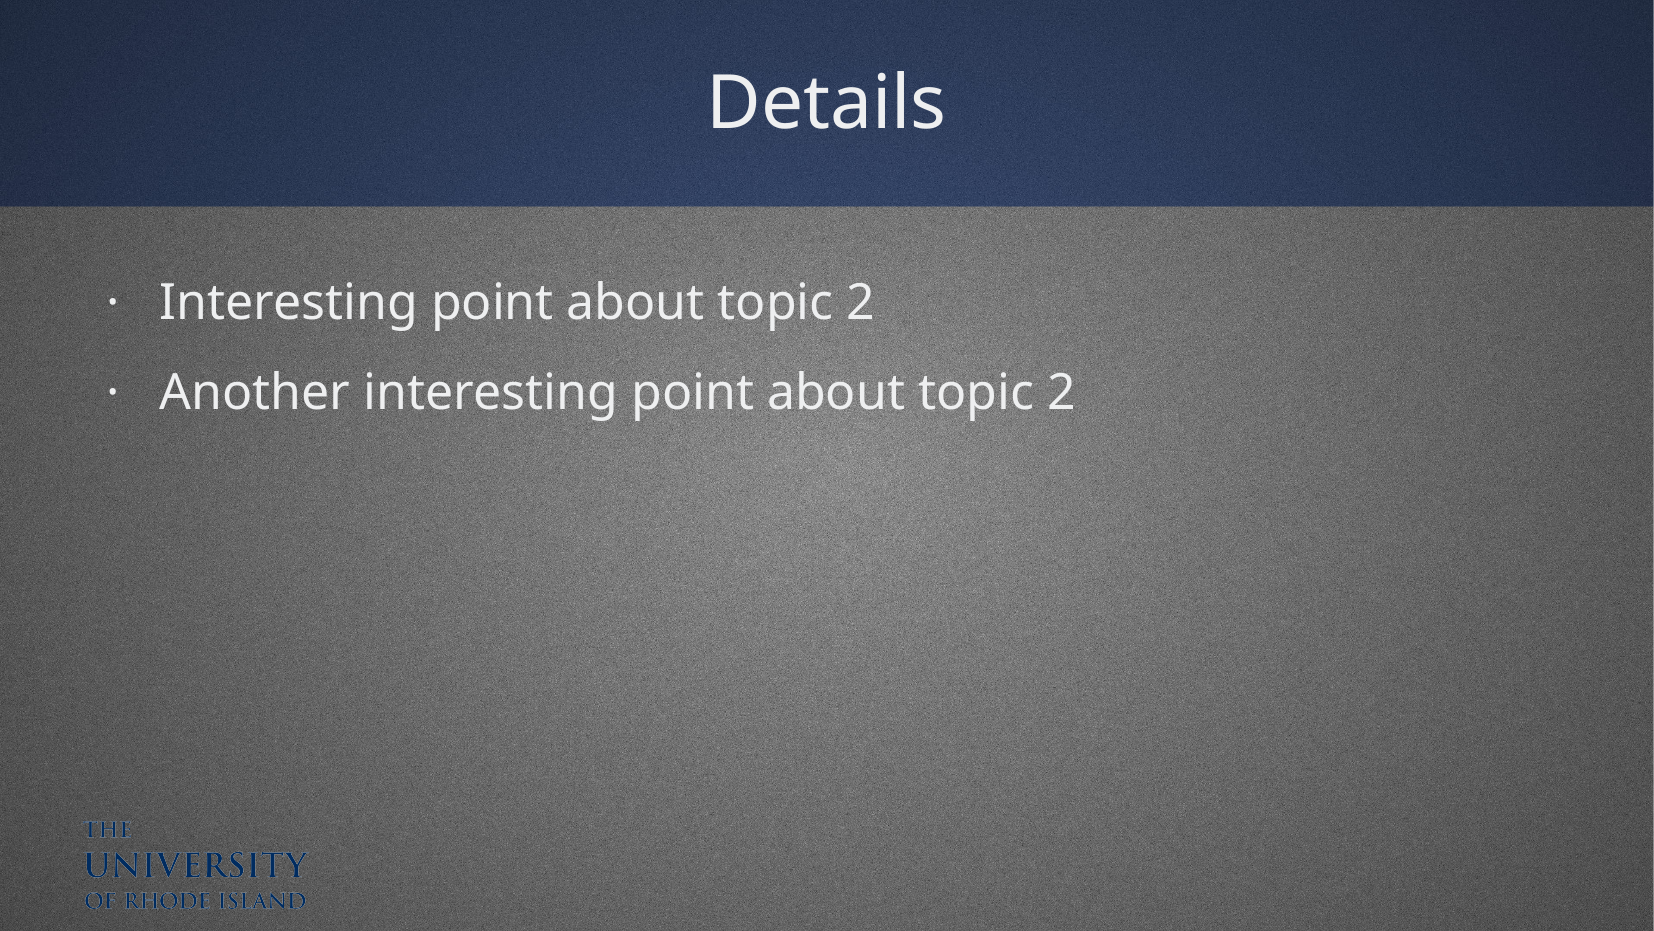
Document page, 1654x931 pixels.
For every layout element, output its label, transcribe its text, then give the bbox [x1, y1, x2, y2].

picture [0, 0, 1654, 931]
title Details [88, 22, 1565, 178]
list Interesting point about topic 2 Another interesting point about topic 2 [88, 265, 1565, 798]
